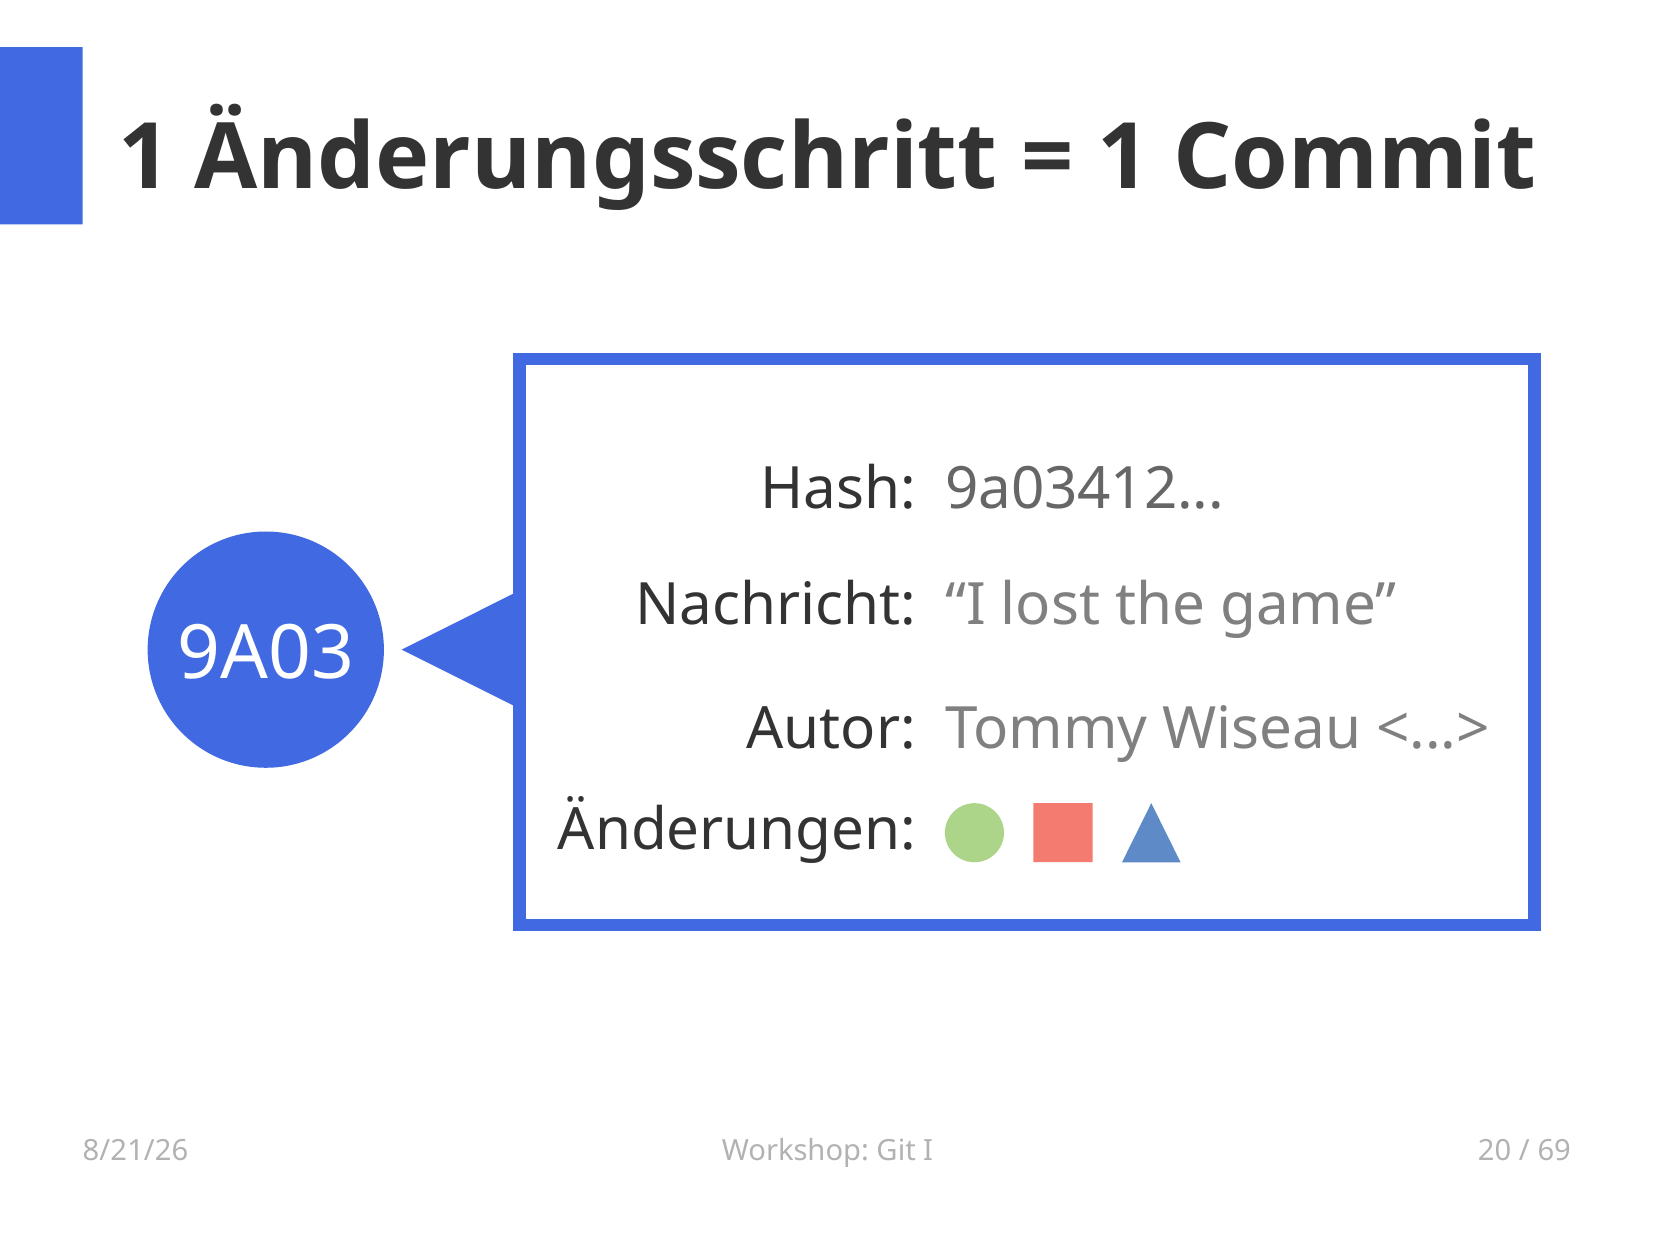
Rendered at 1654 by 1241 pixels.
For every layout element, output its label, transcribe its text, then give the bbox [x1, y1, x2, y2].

table_cell Tommy Wiseau <...> [930, 672, 1528, 780]
table_cell Autor: [526, 672, 930, 780]
text_box [1122, 803, 1181, 863]
text_box [1033, 803, 1093, 863]
text_box [944, 803, 1004, 863]
table_cell [930, 780, 1528, 919]
table_header Hash: [526, 365, 930, 533]
title 1 Änderungsschritt = 1 Commit [118, 49, 1571, 257]
table_cell Nachricht: [526, 533, 930, 672]
text_box 9A03 [147, 531, 384, 768]
table_header 9a03412... [930, 365, 1528, 533]
text_box [401, 590, 520, 709]
table_cell “I lost the game” [930, 533, 1528, 672]
table_cell Änderungen: [526, 780, 930, 919]
